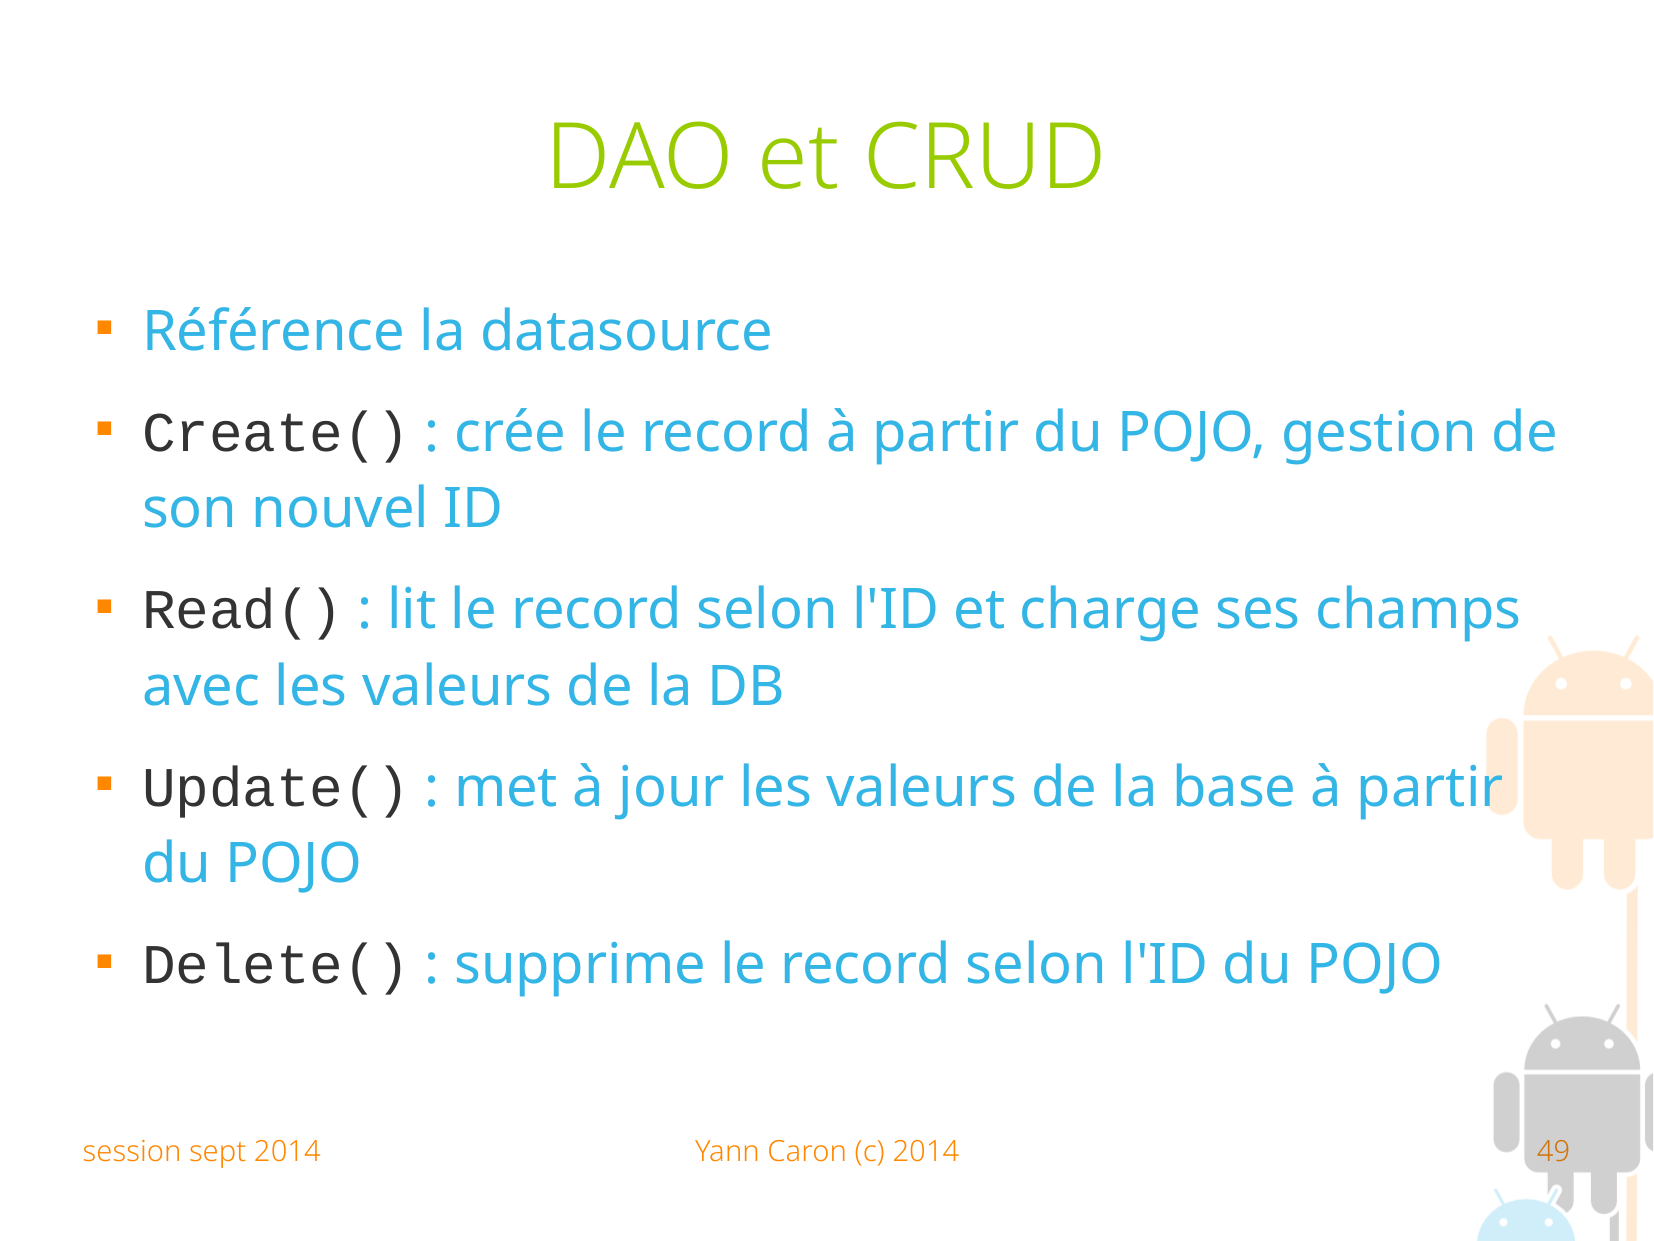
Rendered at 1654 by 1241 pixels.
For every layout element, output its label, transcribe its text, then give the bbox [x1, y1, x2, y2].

title DAO et CRUD [82, 49, 1571, 257]
picture [240, 423, 1654, 1241]
list Référence la datasource Create() : crée le record à partir du POJO, gestion de son nouvel ID Read() : lit le record selon l'ID et charge ses champs avec les valeurs de la DB Update() : met à jour les valeurs de la base à partir du POJO Delete() : supprime le record selon l'ID du POJO [82, 290, 1571, 1010]
